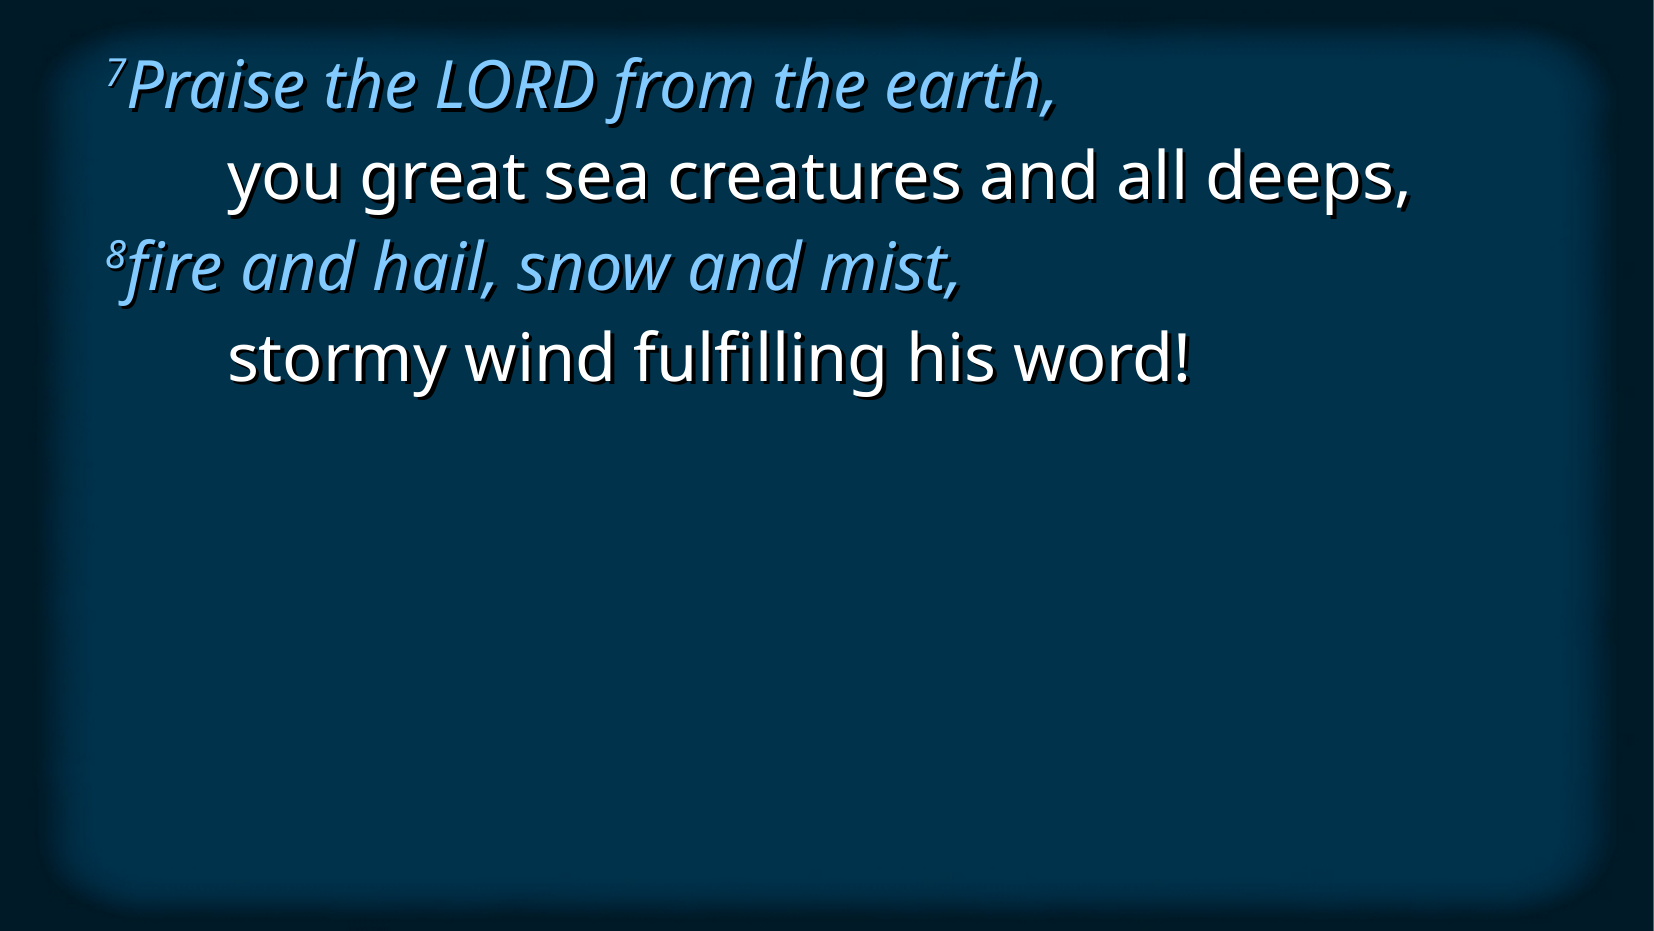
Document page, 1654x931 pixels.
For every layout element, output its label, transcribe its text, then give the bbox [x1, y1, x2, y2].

text_box 7Praise the LORD from the earth, you great sea creatures and all deeps, 8fire and hail, snow and mist, stormy wind fulfilling his word! [90, 30, 1576, 400]
picture [0, 0, 1654, 931]
